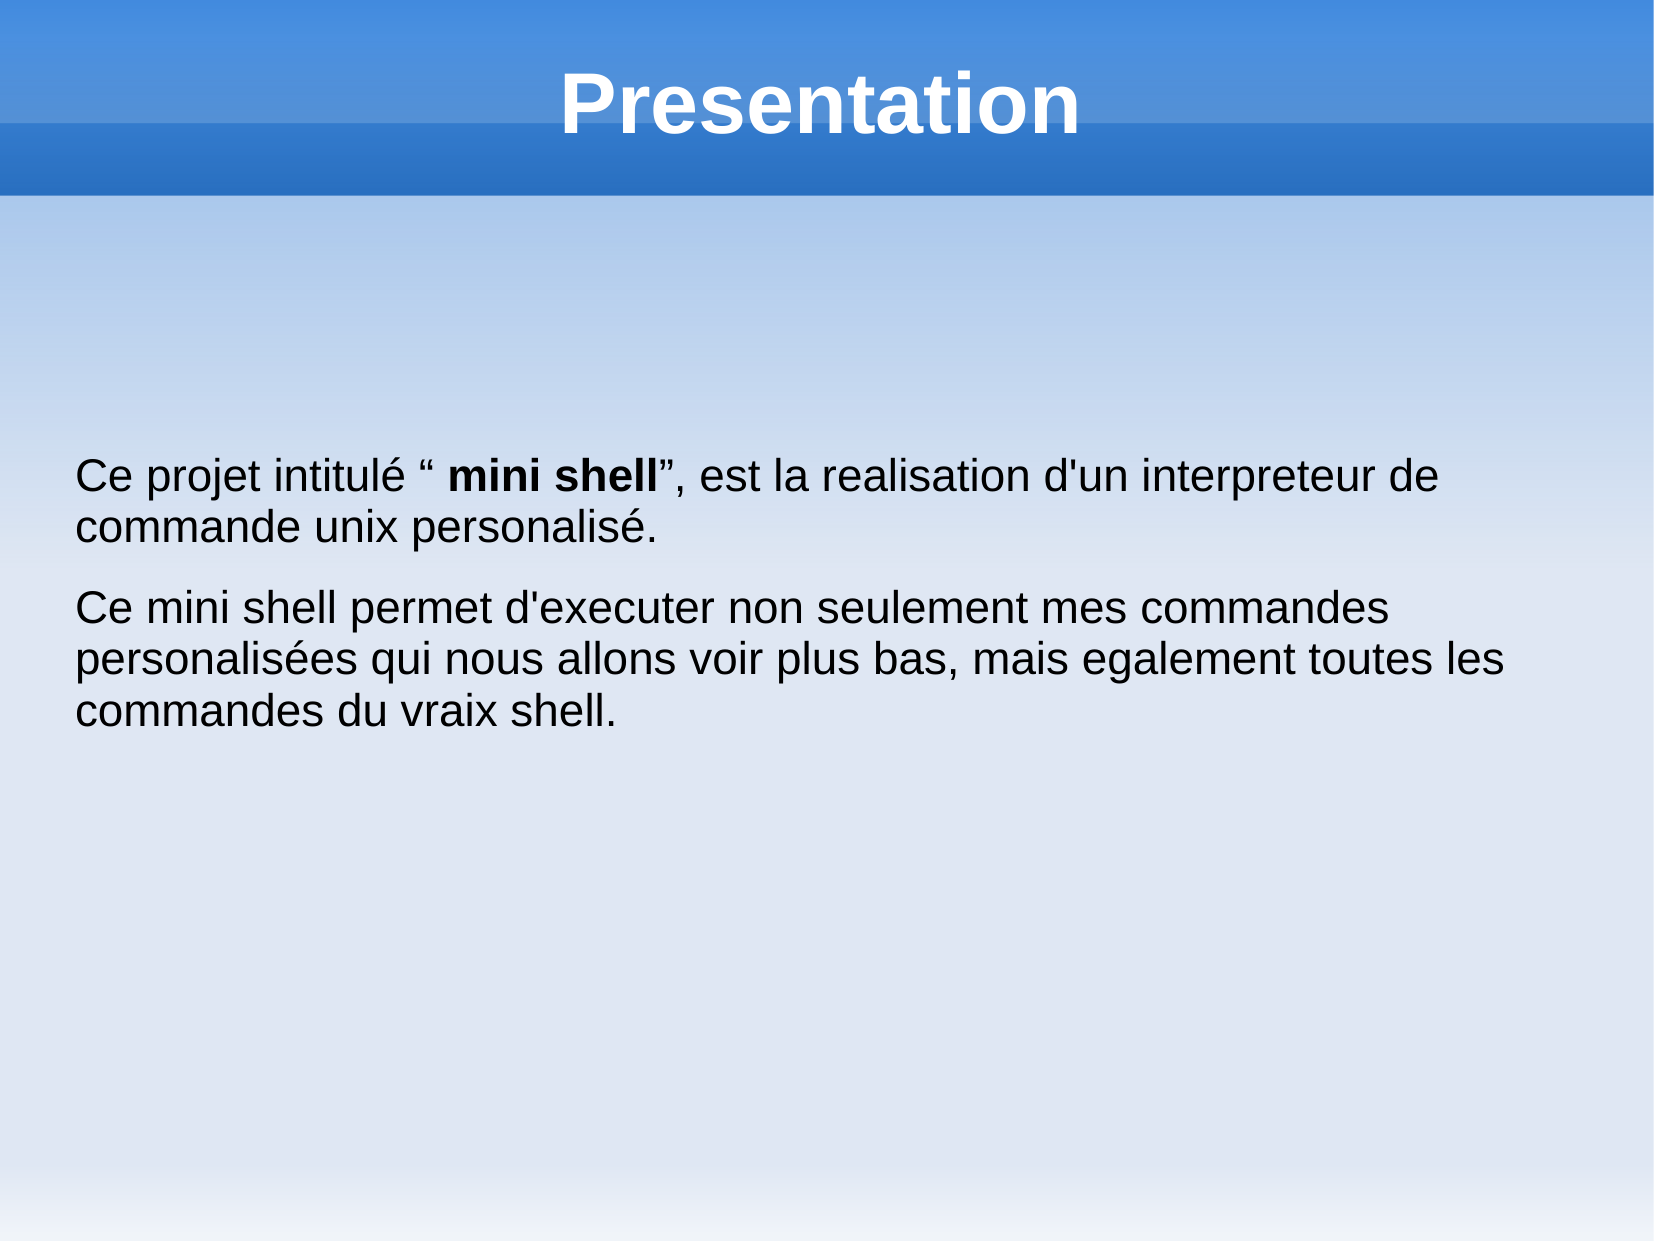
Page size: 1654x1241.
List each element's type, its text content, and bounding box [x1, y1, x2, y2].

list Ce projet intitulé “ mini shell”, est la realisation d'un interpreteur de commande unix personalisé. Ce mini shell permet d'executer non seulement mes commandes personalisées qui nous allons voir plus bas, mais egalement toutes les commandes du vraix shell. [75, 450, 1564, 1081]
picture [0, 0, 1654, 1241]
title Presentation [76, 0, 1565, 208]
